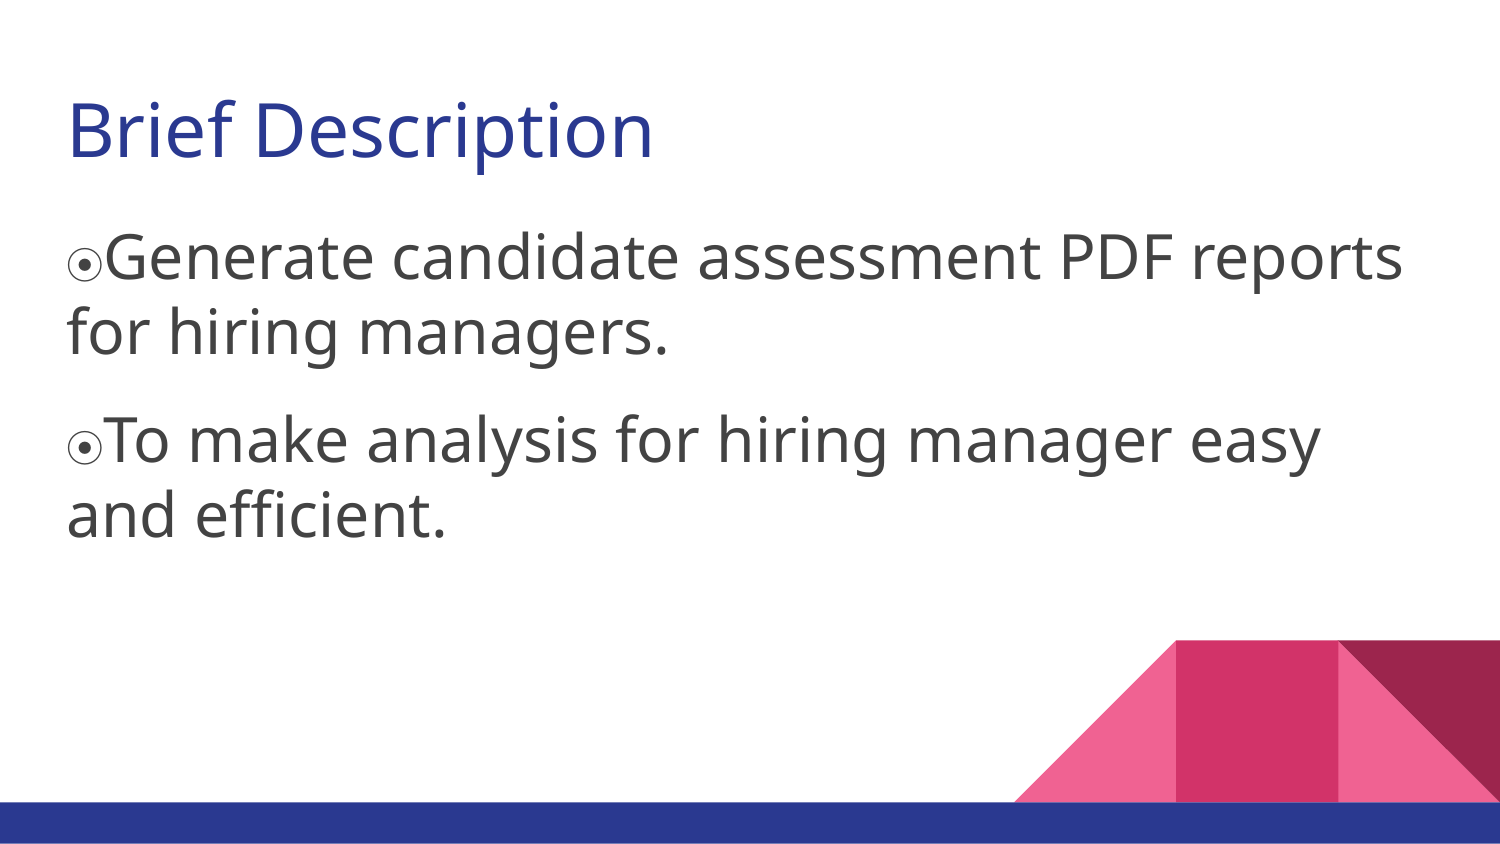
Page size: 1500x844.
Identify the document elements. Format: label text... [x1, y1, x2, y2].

title Brief Description [51, 67, 1449, 188]
list ⦿Generate candidate assessment PDF reports for hiring managers. ⦿To make analysis for hiring manager easy and efficient. [51, 201, 1449, 750]
